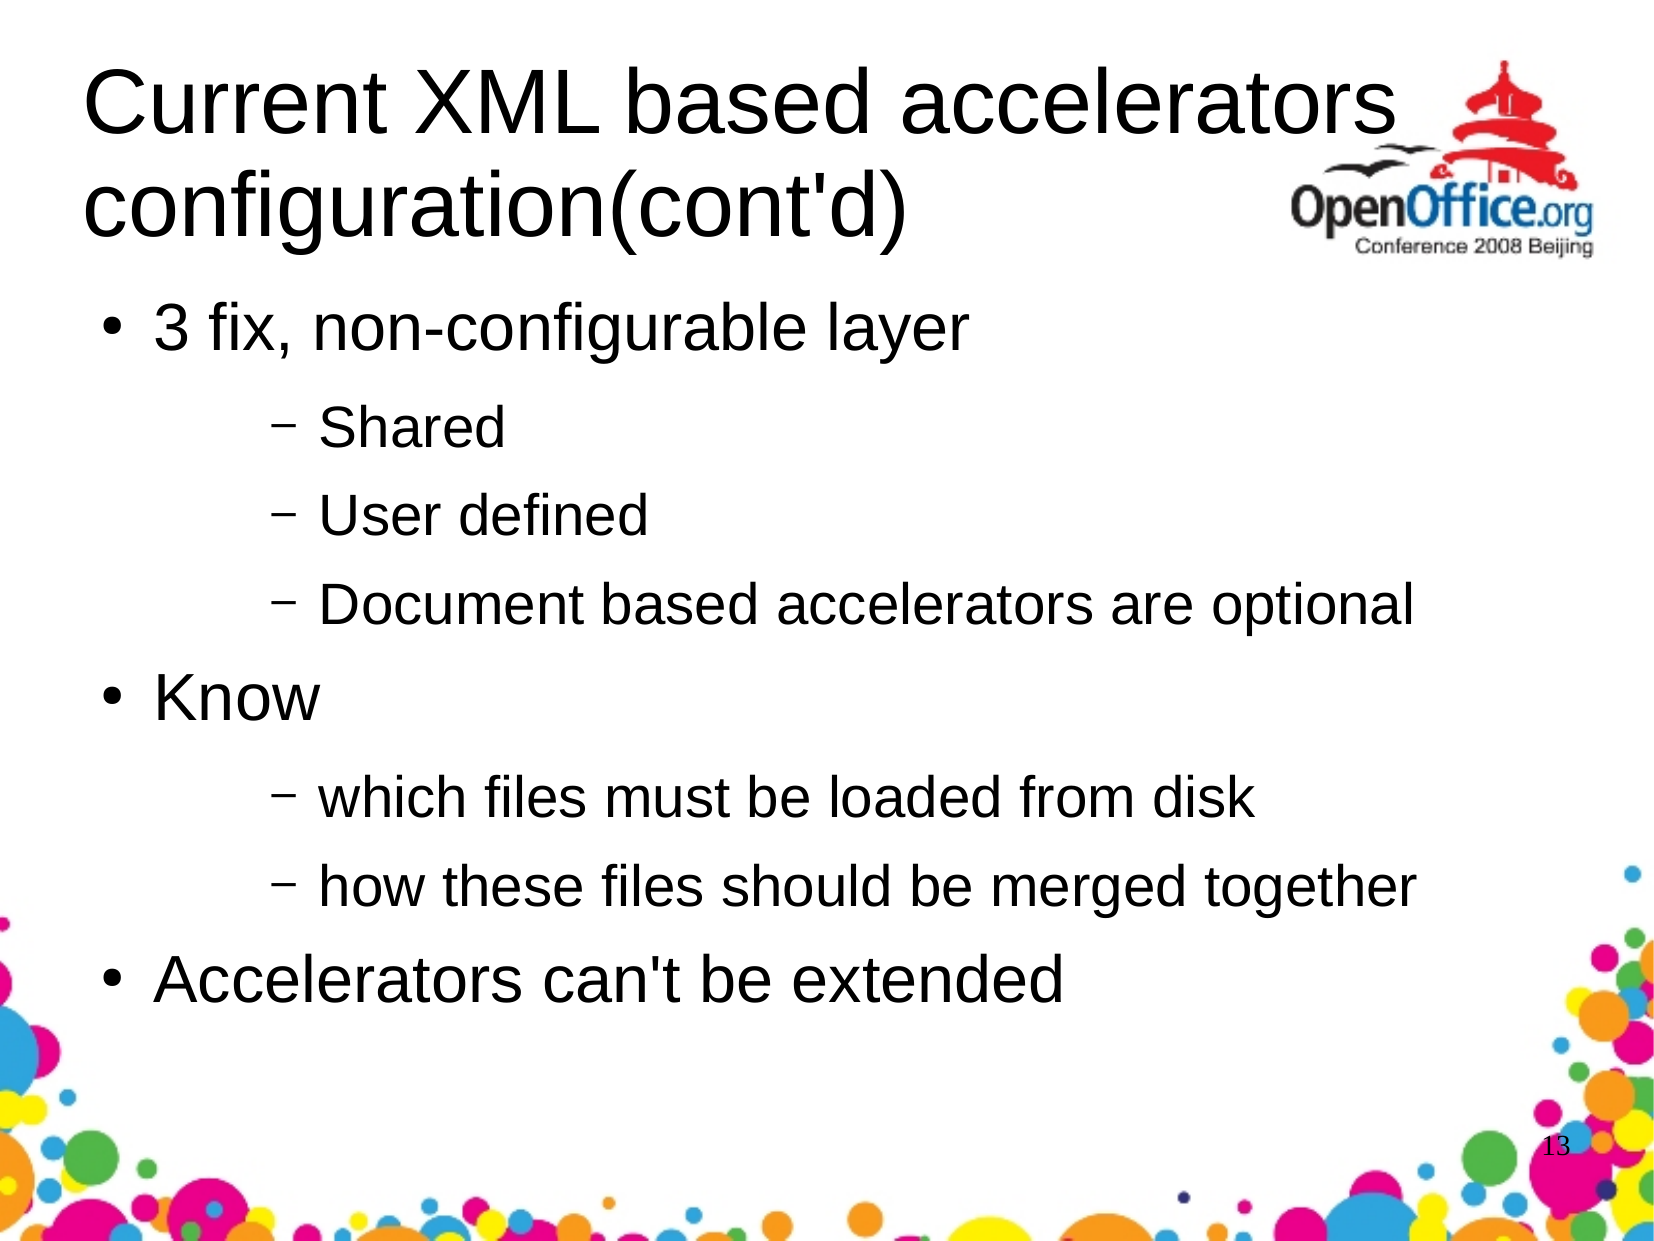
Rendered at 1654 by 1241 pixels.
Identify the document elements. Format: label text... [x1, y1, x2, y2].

title Current XML based accelerators configuration(cont'd) [82, 49, 1571, 257]
picture [0, 0, 1654, 1241]
list 3 fix, non-configurable layer Shared User defined Document based accelerators are optional Know which files must be loaded from disk how these files should be merged together Accelerators can't be extended [82, 290, 1571, 1109]
